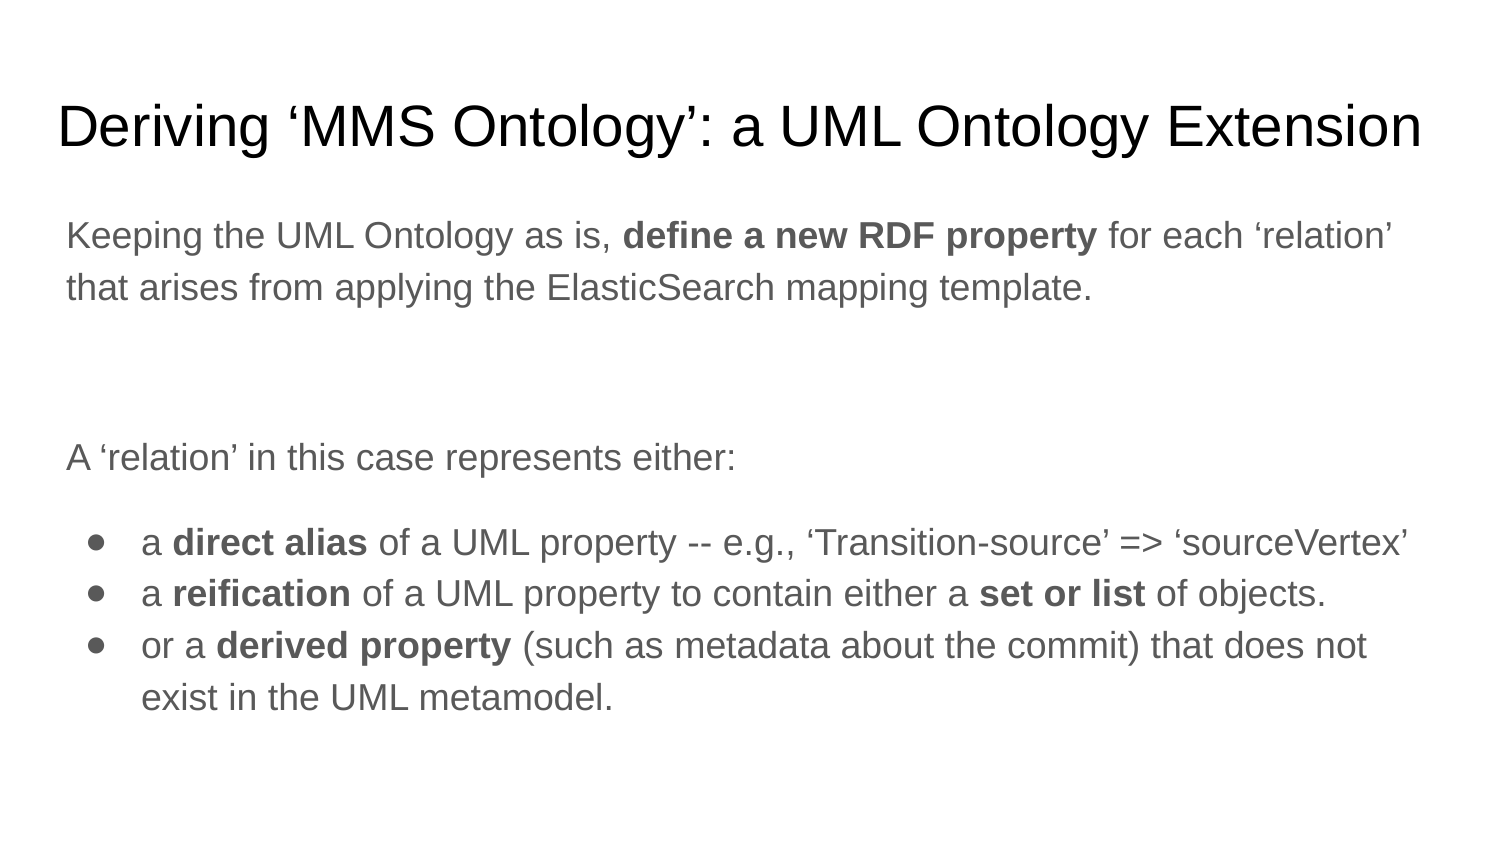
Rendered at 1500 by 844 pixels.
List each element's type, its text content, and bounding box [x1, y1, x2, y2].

title Deriving ‘MMS Ontology’: a UML Ontology Extension [41, 72, 1457, 167]
list Keeping the UML Ontology as is, define a new RDF property for each ‘relation’ that arises from applying the ElasticSearch mapping template. A ‘relation’ in this case represents either: a direct alias of a UML property -- e.g., ‘Transition-source’ => ‘sourceVertex’ a reification of a UML property to contain either a set or list of objects. or a derived property (such as metadata about the commit) that does not exist in the UML metamodel. [51, 189, 1449, 822]
